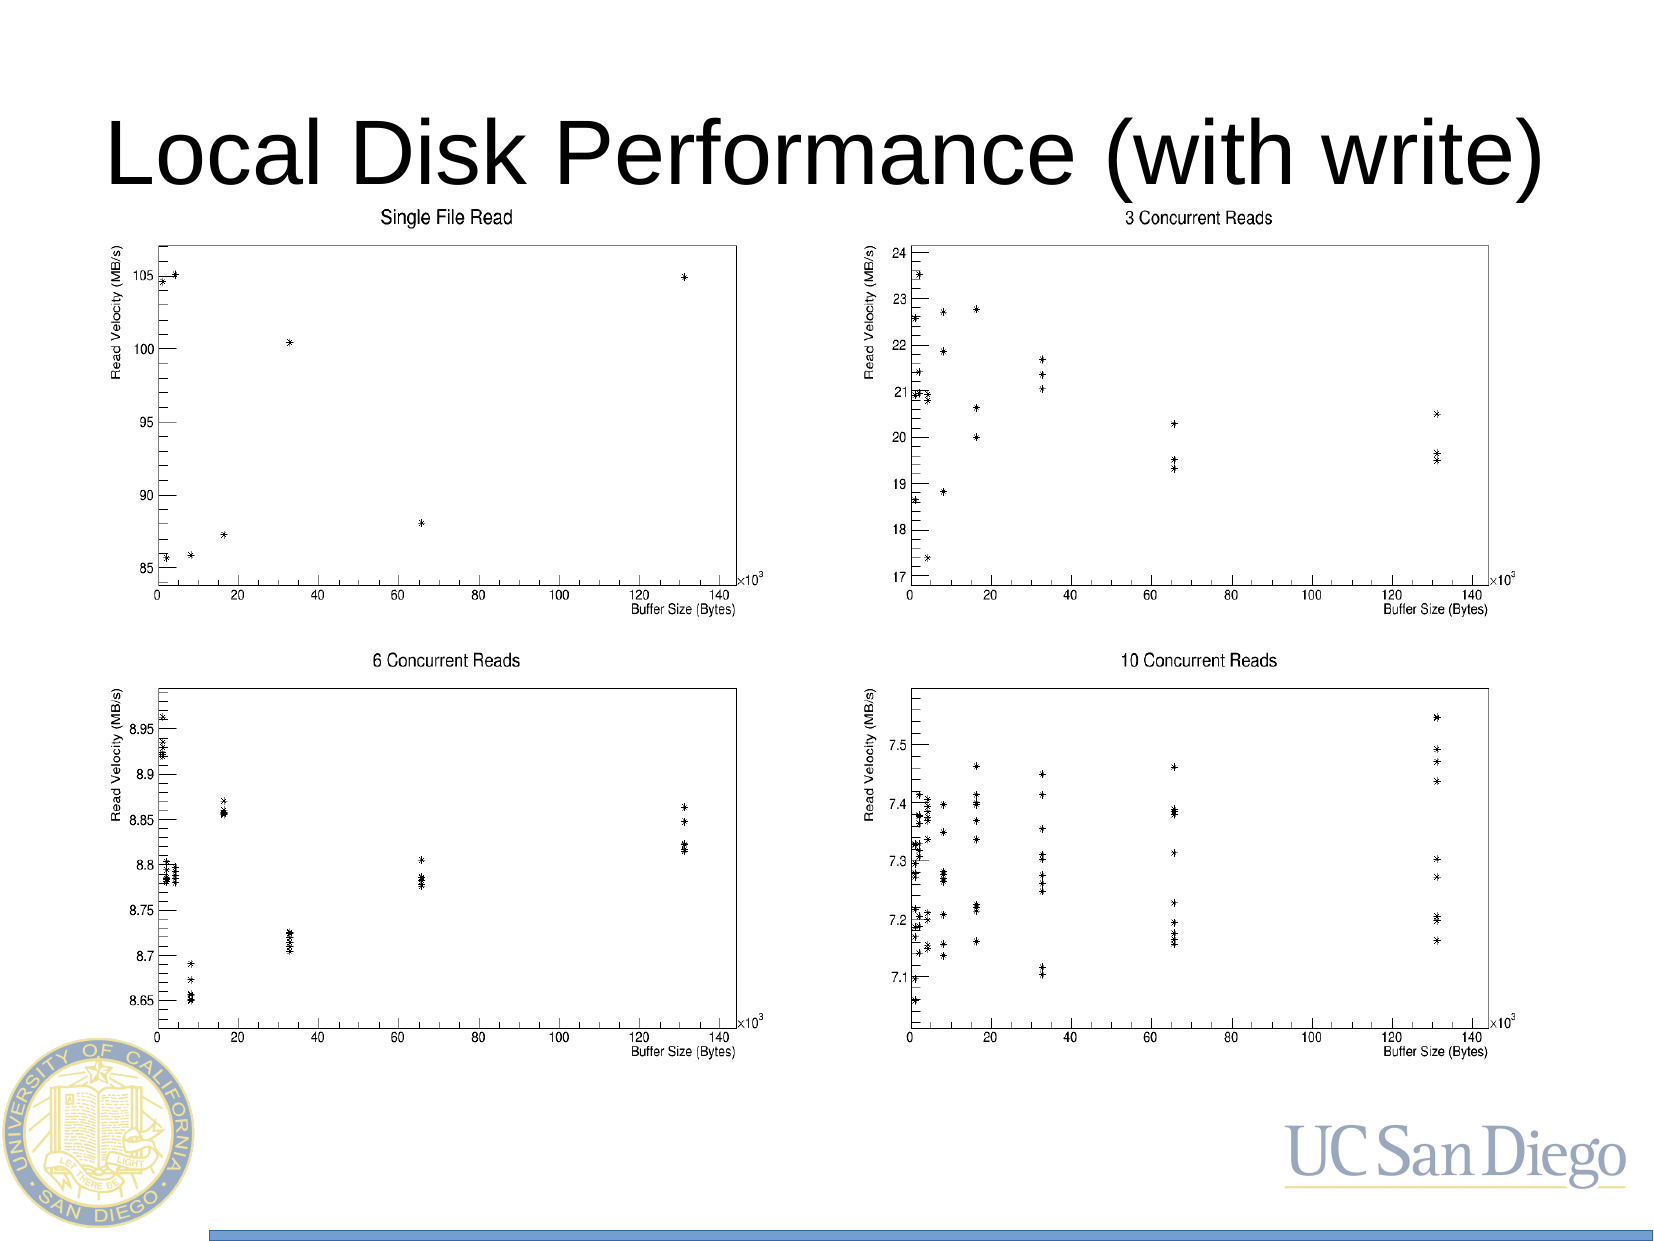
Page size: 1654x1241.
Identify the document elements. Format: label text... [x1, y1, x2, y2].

text_box [209, 1230, 1653, 1241]
picture [0, 195, 1576, 1231]
picture [1253, 1089, 1653, 1230]
title Local Disk Performance (with write) [82, 49, 1571, 257]
